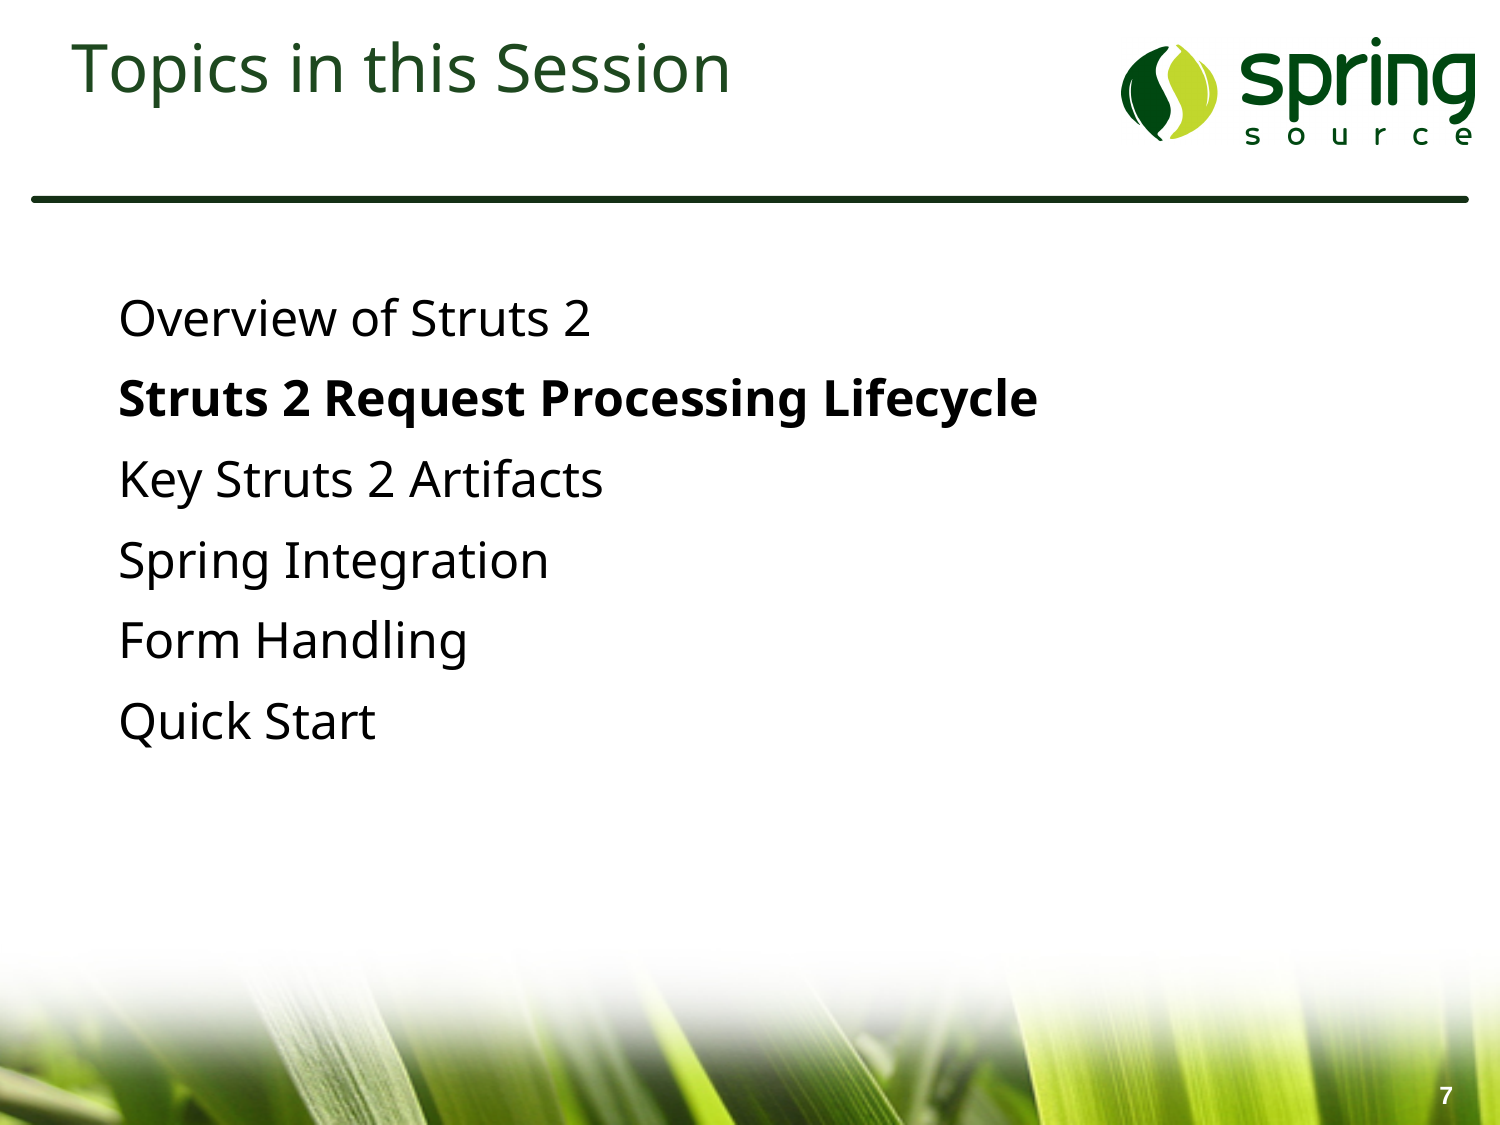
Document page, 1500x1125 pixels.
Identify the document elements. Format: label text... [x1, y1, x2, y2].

list Overview of Struts 2 Struts 2 Request Processing Lifecycle Key Struts 2 Artifacts Spring Integration Form Handling Quick Start [103, 275, 1394, 938]
title Topics in this Session [56, 13, 1089, 176]
picture [1121, 37, 1475, 145]
picture [0, 944, 1500, 1125]
